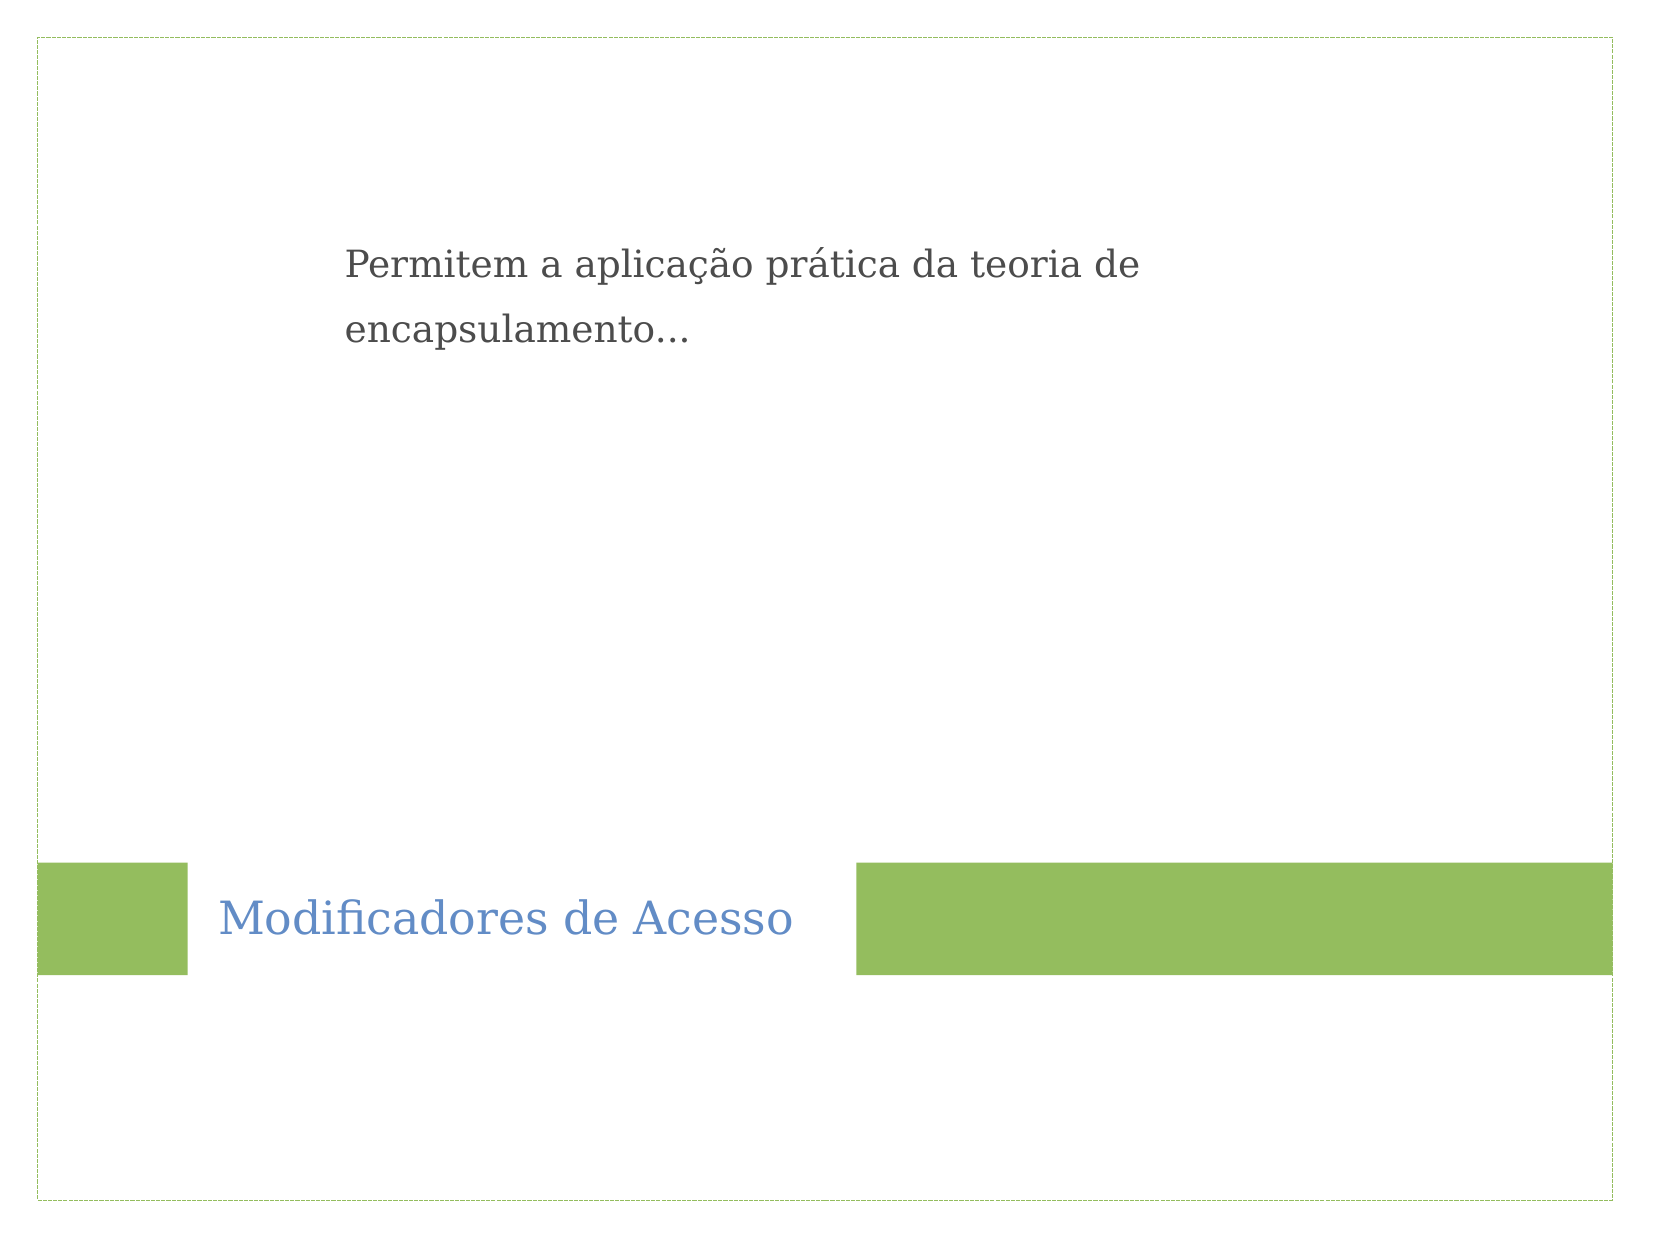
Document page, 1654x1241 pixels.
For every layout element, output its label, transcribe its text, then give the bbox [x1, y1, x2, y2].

text_box Permitem a aplicação prática da teoria de encapsulamento... [329, 213, 1418, 739]
text_box [856, 862, 1613, 976]
text_box [37, 862, 188, 976]
text_box Modificadores de Acesso [203, 884, 811, 953]
